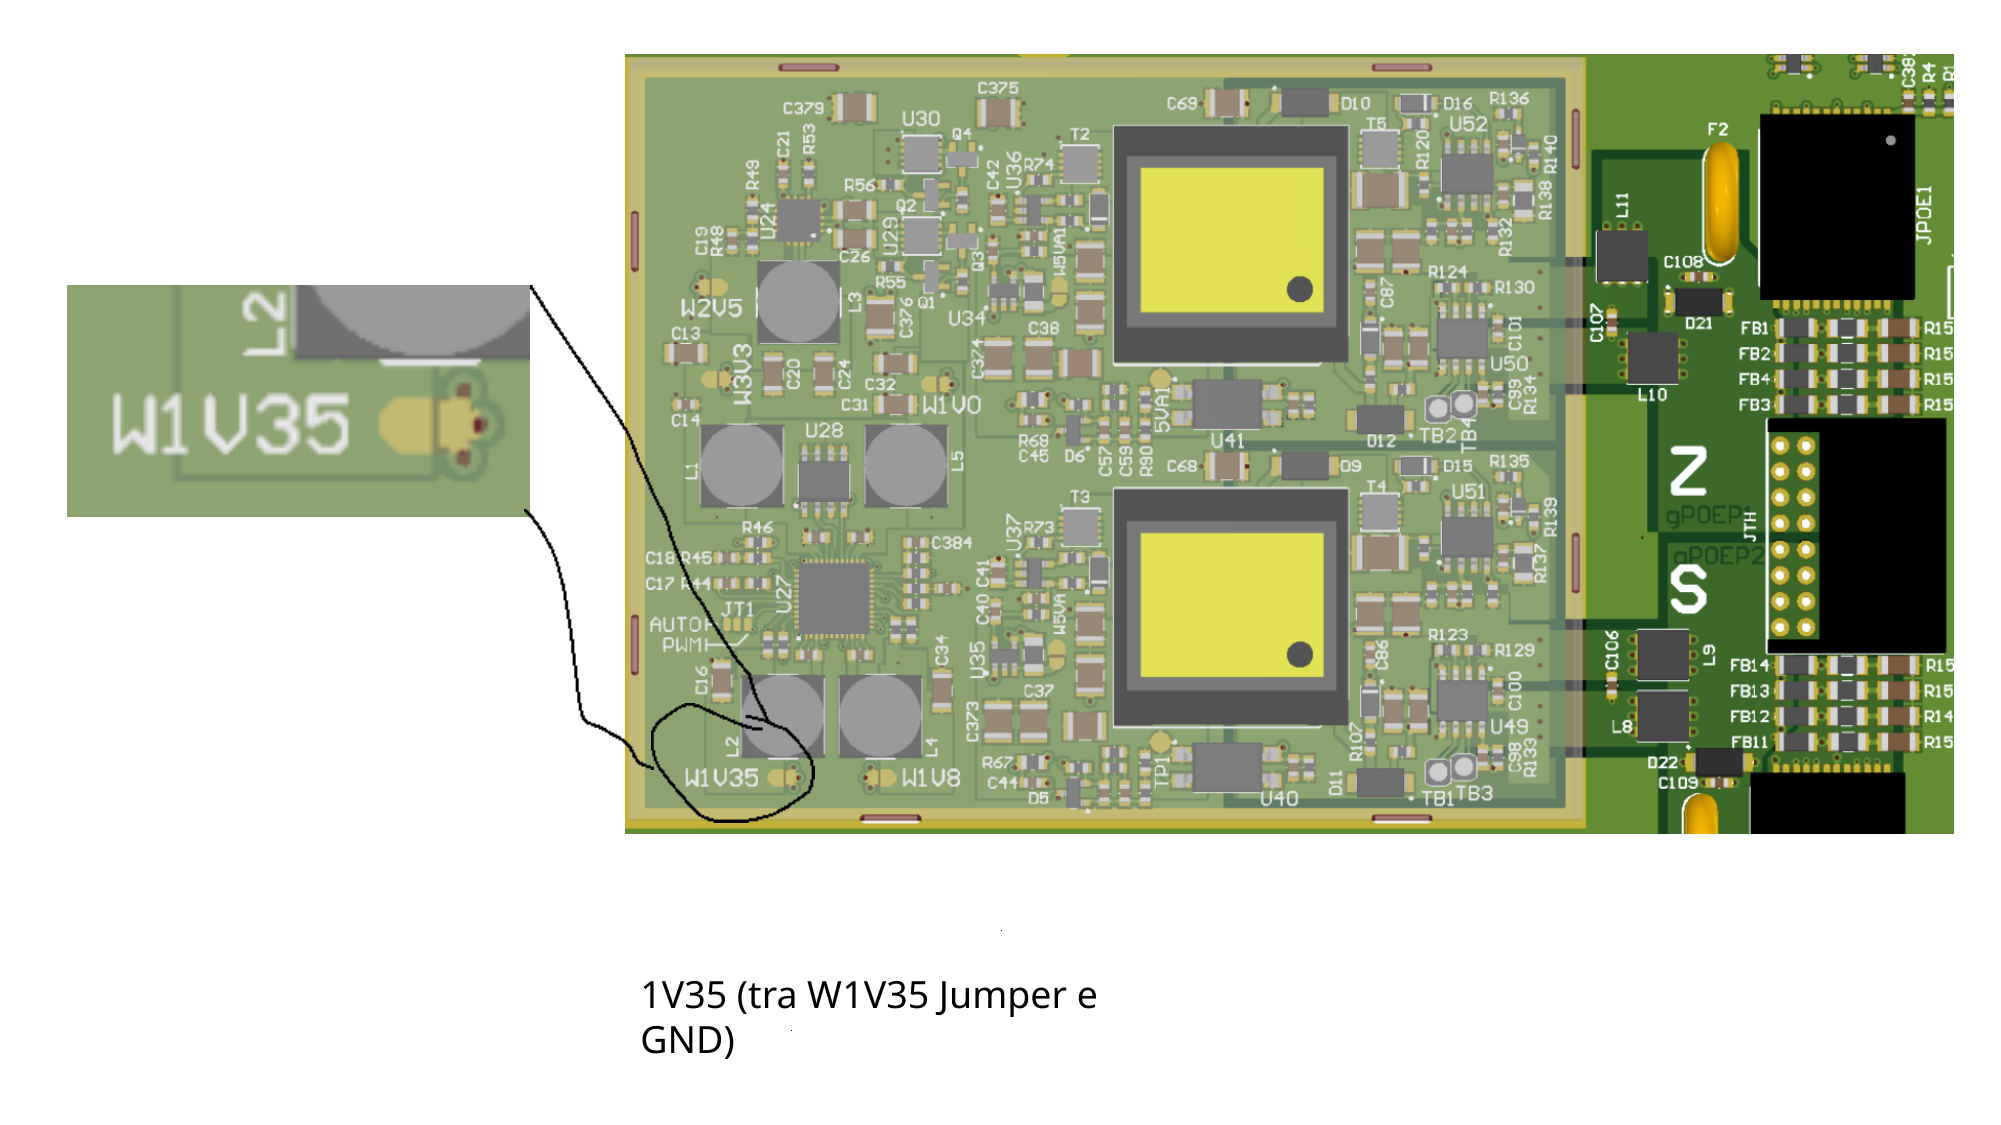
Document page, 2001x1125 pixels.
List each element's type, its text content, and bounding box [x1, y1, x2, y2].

picture [67, 54, 1954, 835]
text_box 1V35 (tra W1V35 Jumper e GND) [625, 963, 1185, 1025]
